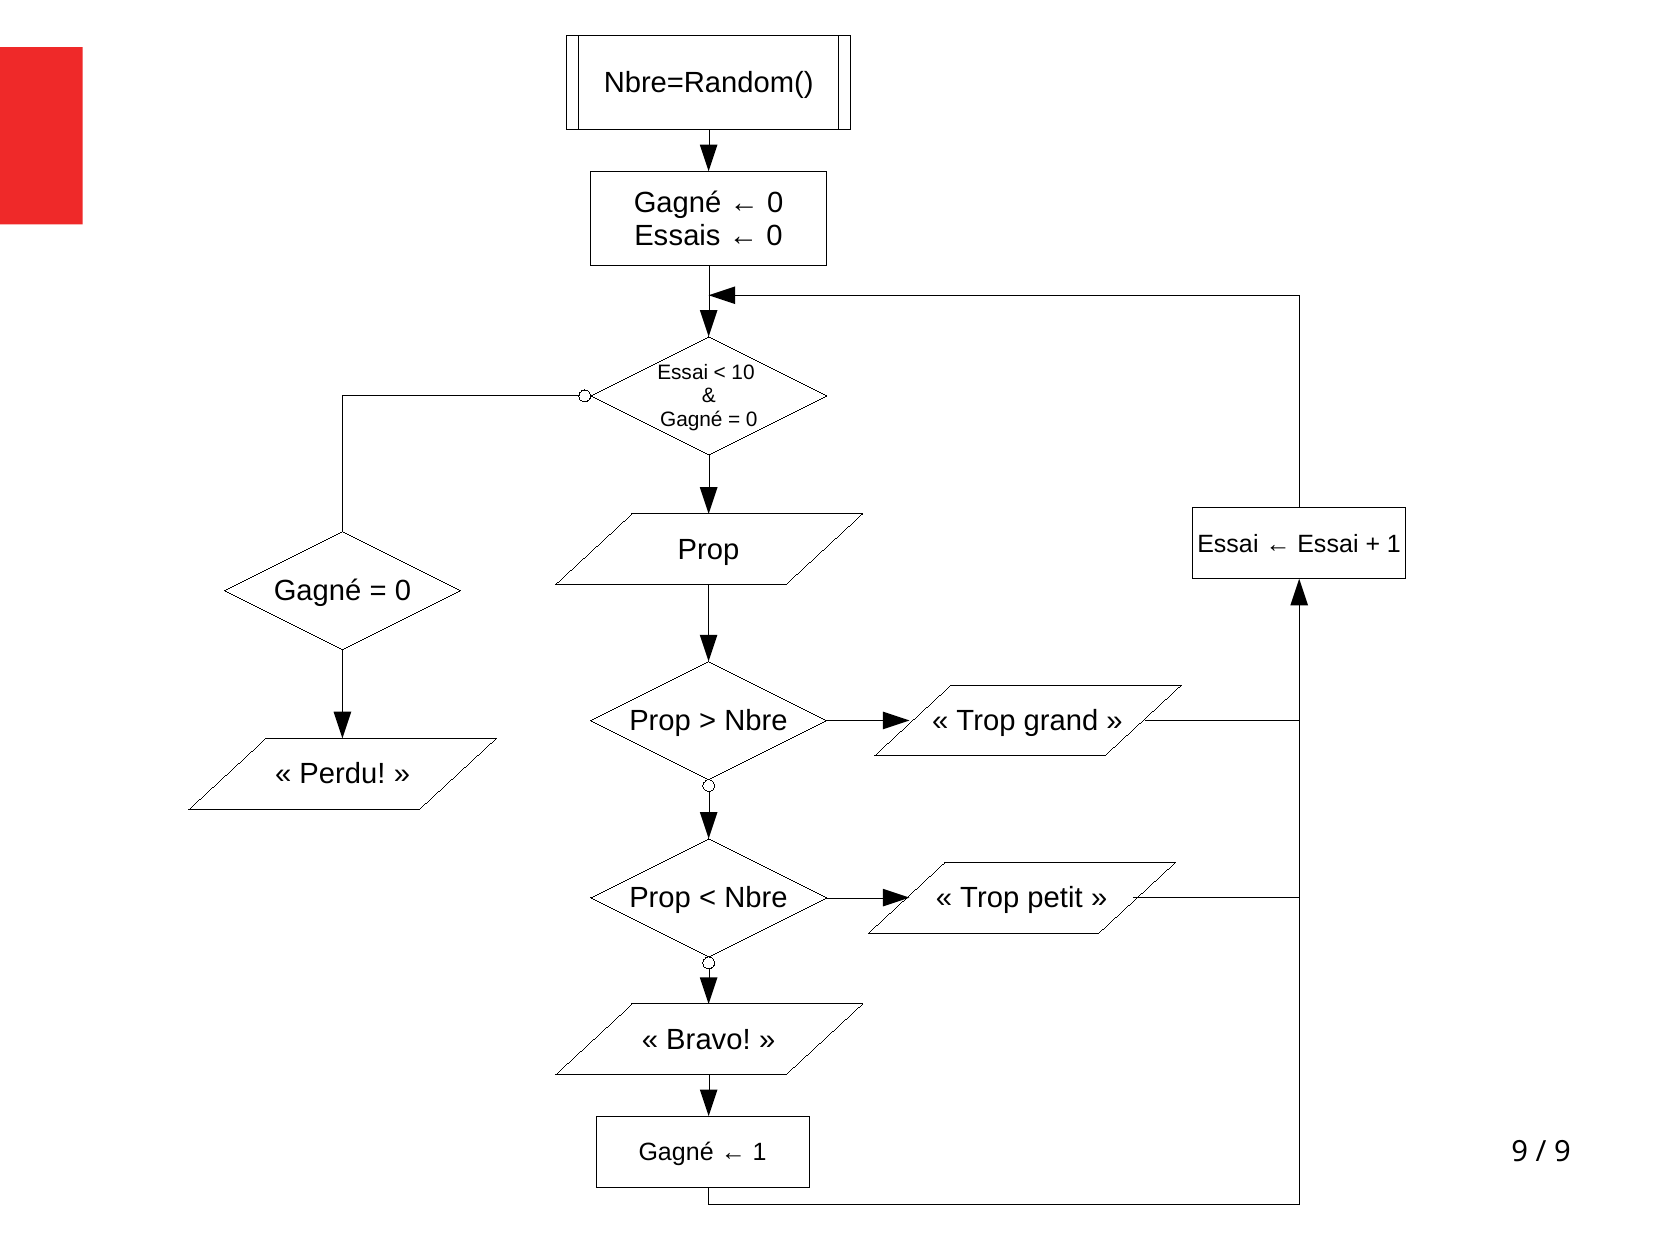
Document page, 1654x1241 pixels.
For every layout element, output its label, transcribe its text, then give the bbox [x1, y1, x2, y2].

text_box Prop [555, 513, 863, 585]
text_box Gagné = 0 [224, 531, 461, 650]
text_box Essai ← Essai + 1 [1192, 507, 1406, 579]
text_box Gagné ← 1 [596, 1116, 810, 1188]
text_box Gagné ← 0 Essais ← 0 [590, 171, 827, 266]
text_box Prop < Nbre [590, 838, 827, 957]
text_box Nbre=Random() [839, 35, 851, 130]
text_box « Perdu! » [188, 738, 497, 810]
text_box « Trop grand » [874, 685, 1182, 756]
text_box « Trop petit » [868, 862, 1176, 934]
text_box « Bravo! » [555, 1003, 863, 1075]
text_box Nbre=Random() [566, 35, 578, 130]
text_box Nbre=Random() [579, 35, 838, 130]
text_box Prop > Nbre [590, 661, 826, 779]
text_box Essai < 10 & Gagné = 0 [591, 336, 827, 455]
